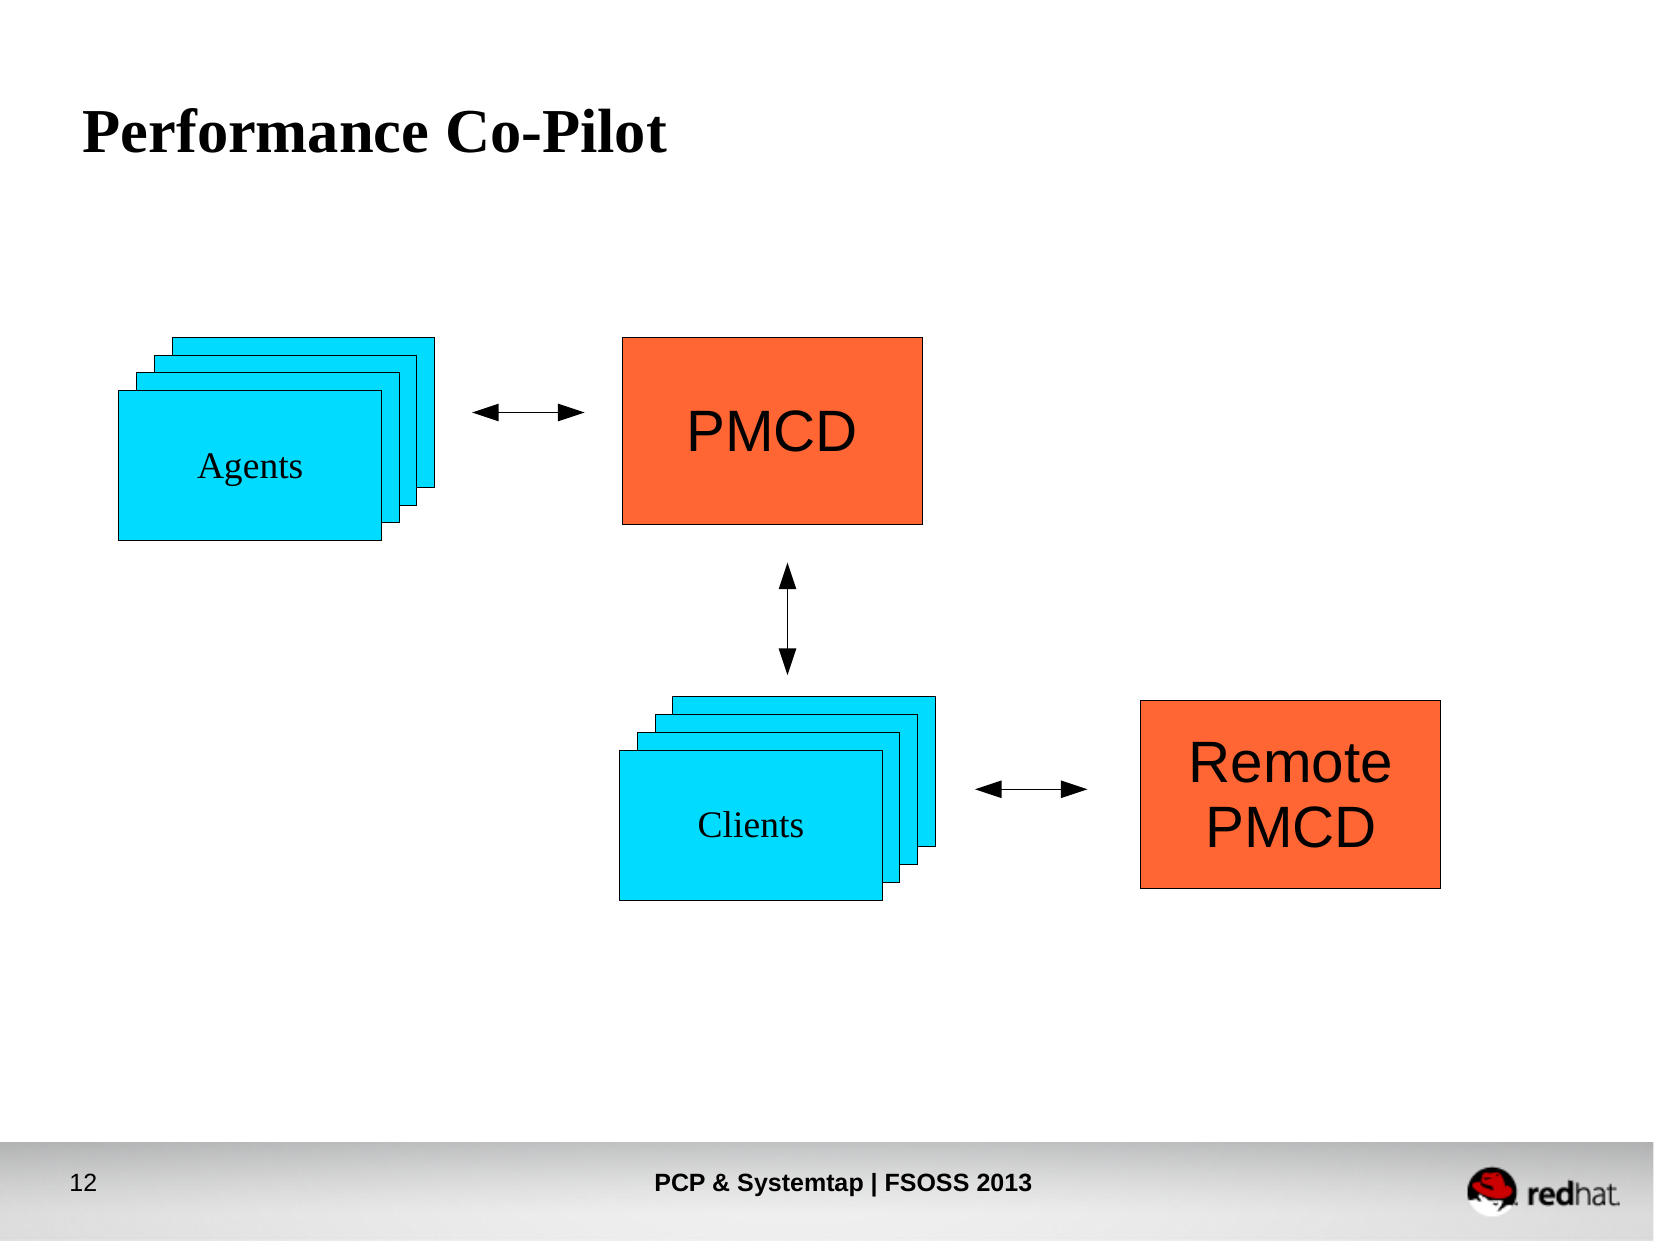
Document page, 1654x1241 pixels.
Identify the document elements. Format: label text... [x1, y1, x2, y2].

text_box [136, 337, 435, 523]
text_box PMCD [622, 337, 923, 525]
text_box Clients [619, 750, 883, 901]
text_box Agents [118, 390, 382, 541]
text_box Remote PMCD [1140, 700, 1441, 889]
text_box [637, 696, 936, 883]
picture [0, 1142, 1654, 1241]
title Performance Co-Pilot [82, 37, 1571, 226]
